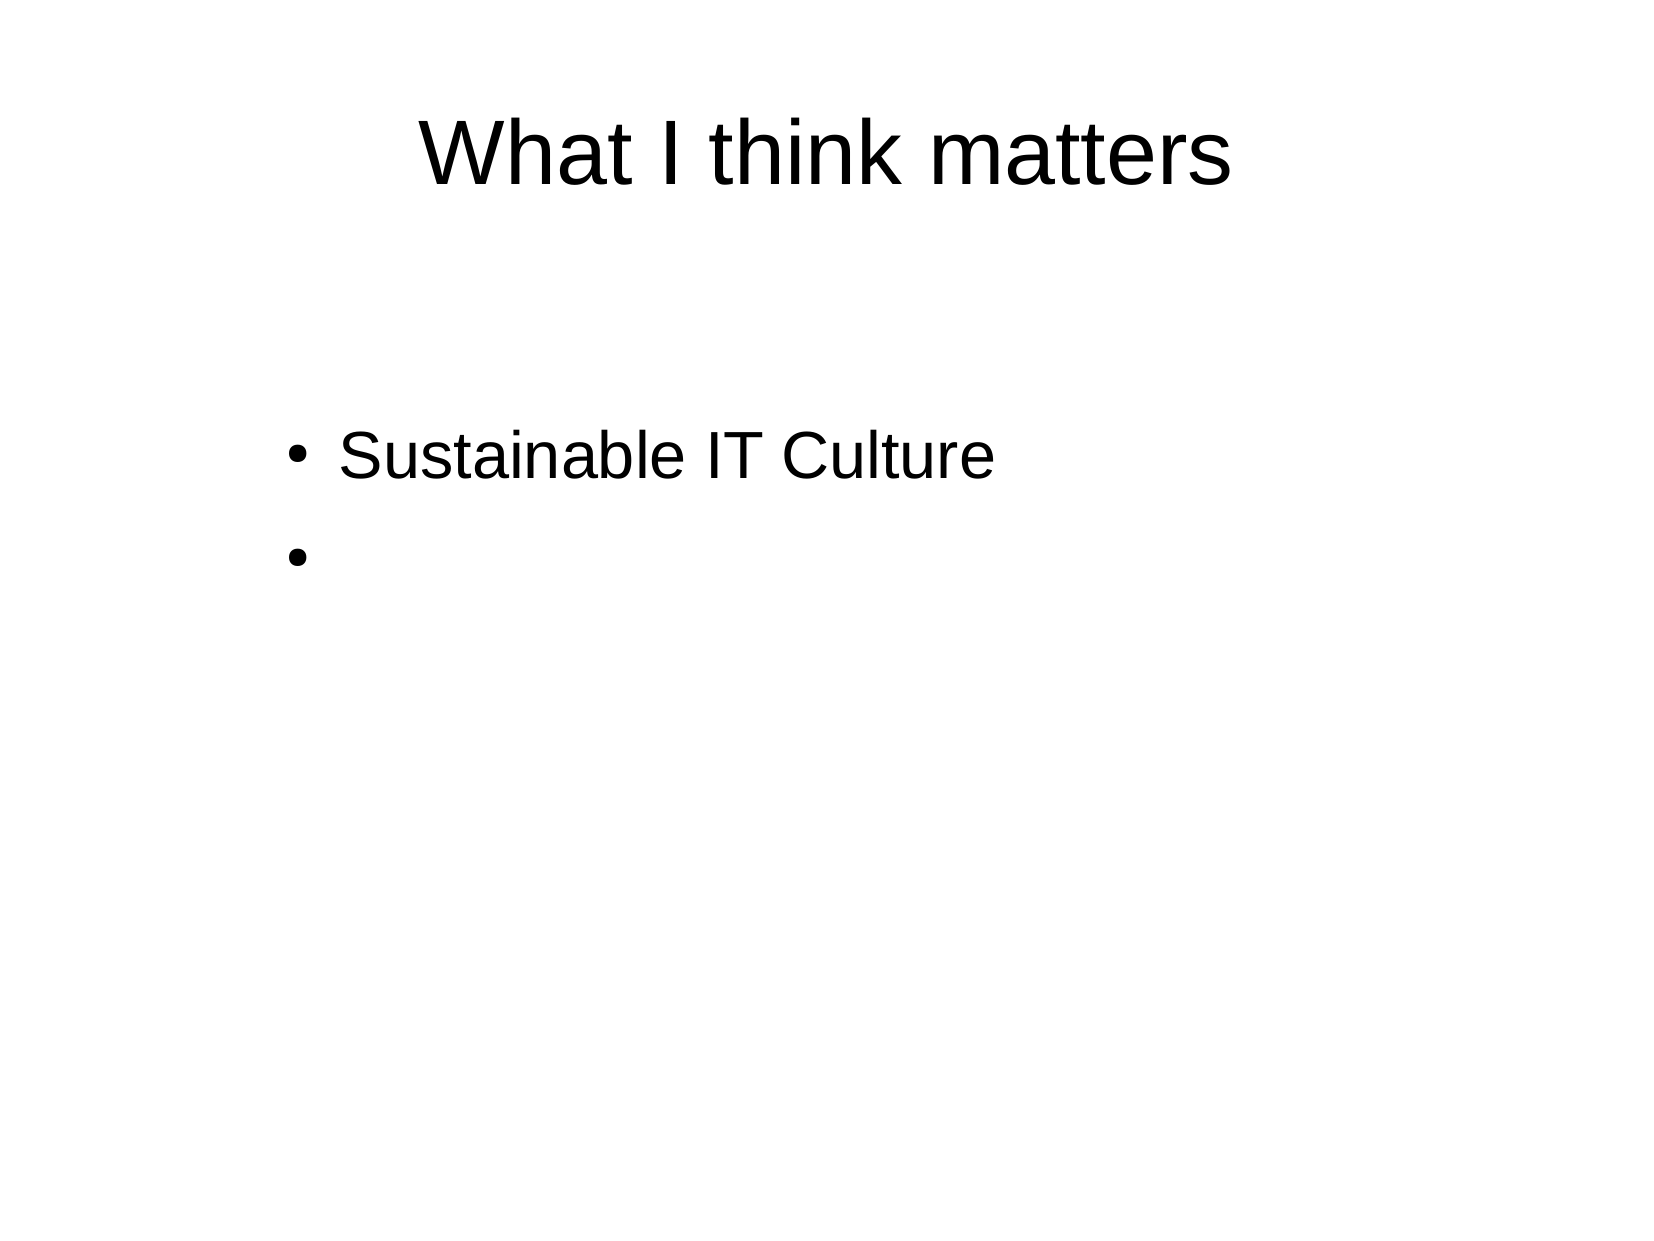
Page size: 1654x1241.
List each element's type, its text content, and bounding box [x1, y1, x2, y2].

title What I think matters [82, 49, 1571, 257]
list Sustainable IT Culture [268, 417, 1386, 823]
